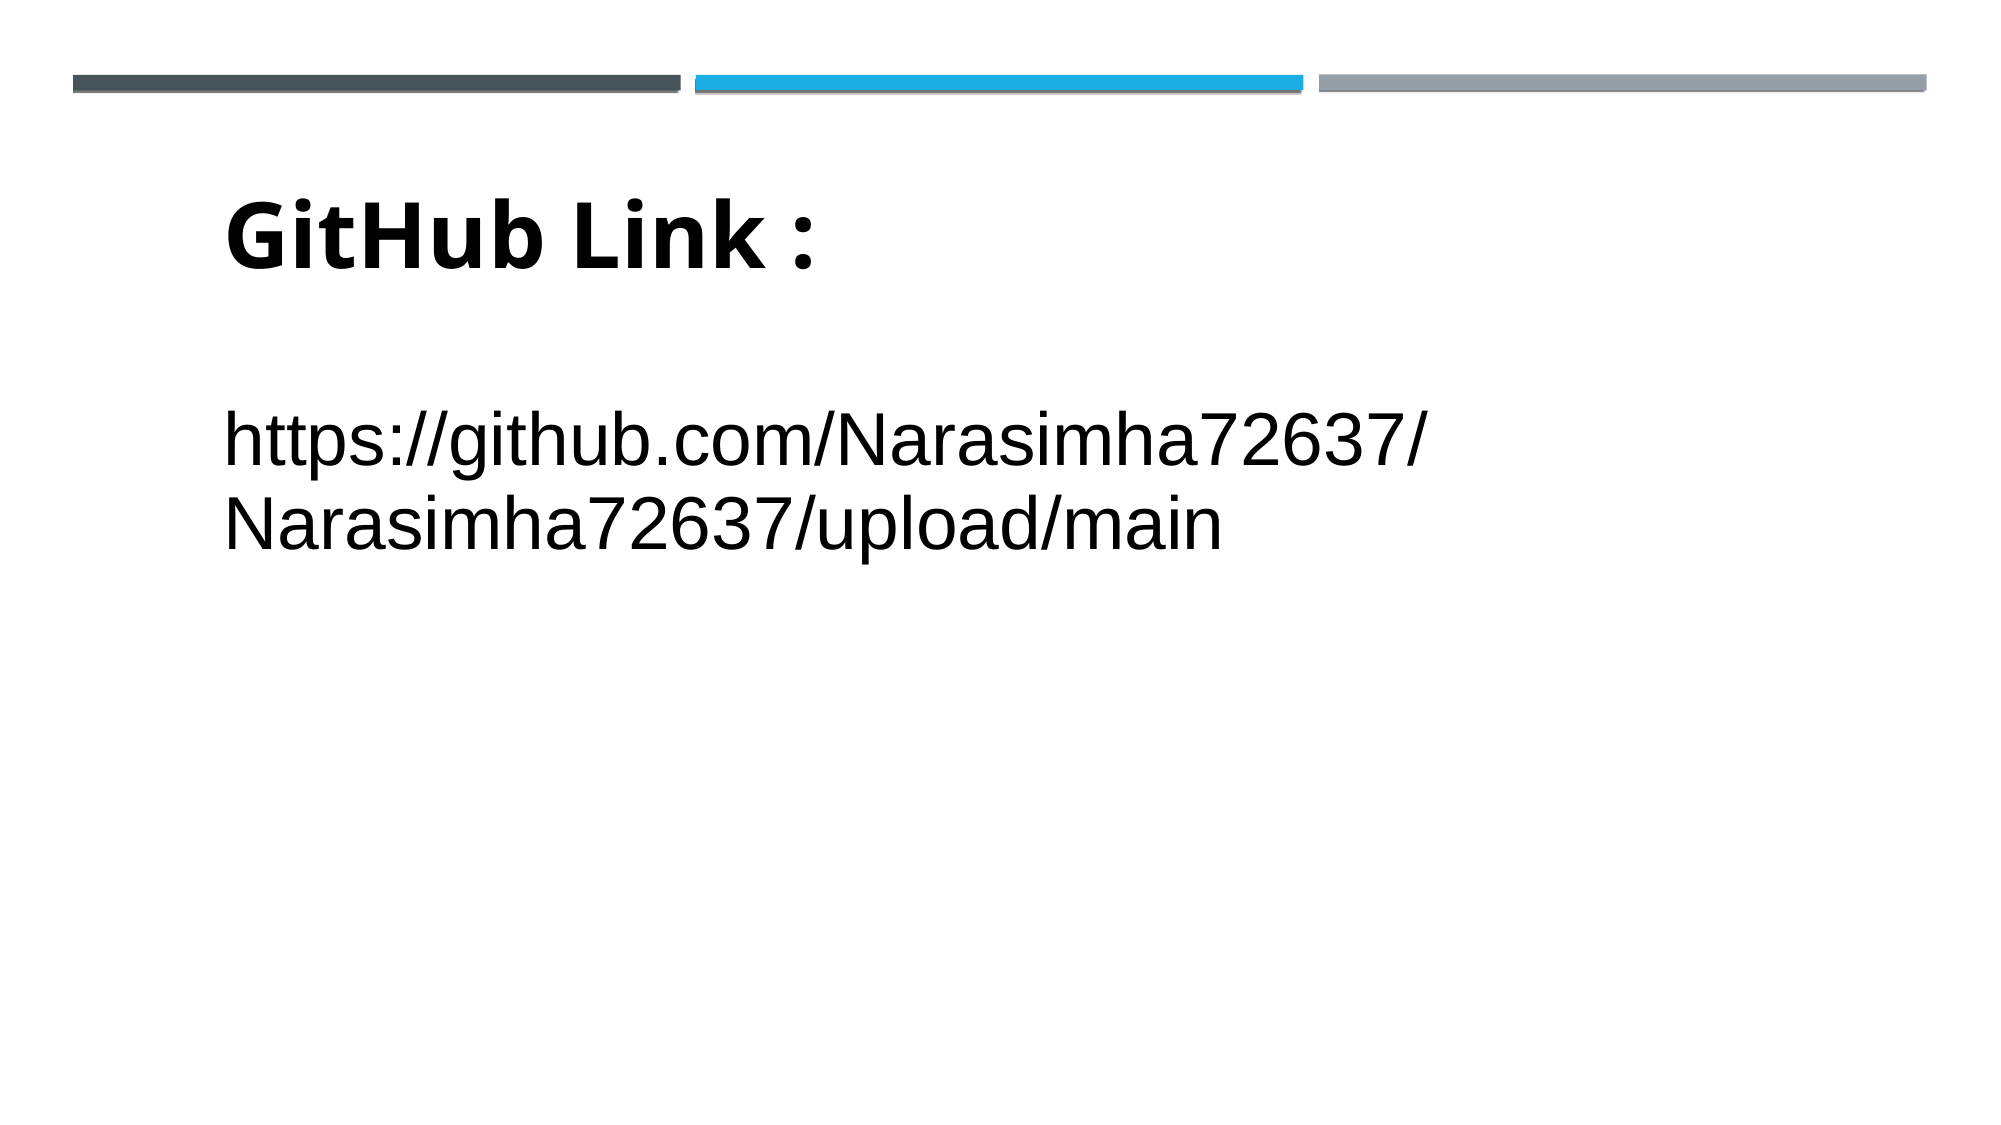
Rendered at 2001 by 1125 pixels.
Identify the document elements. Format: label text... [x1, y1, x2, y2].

text_box https://github.com/Narasimha72637/Narasimha72637/upload/main [208, 389, 1572, 675]
text_box GitHub Link : [208, 169, 1634, 485]
